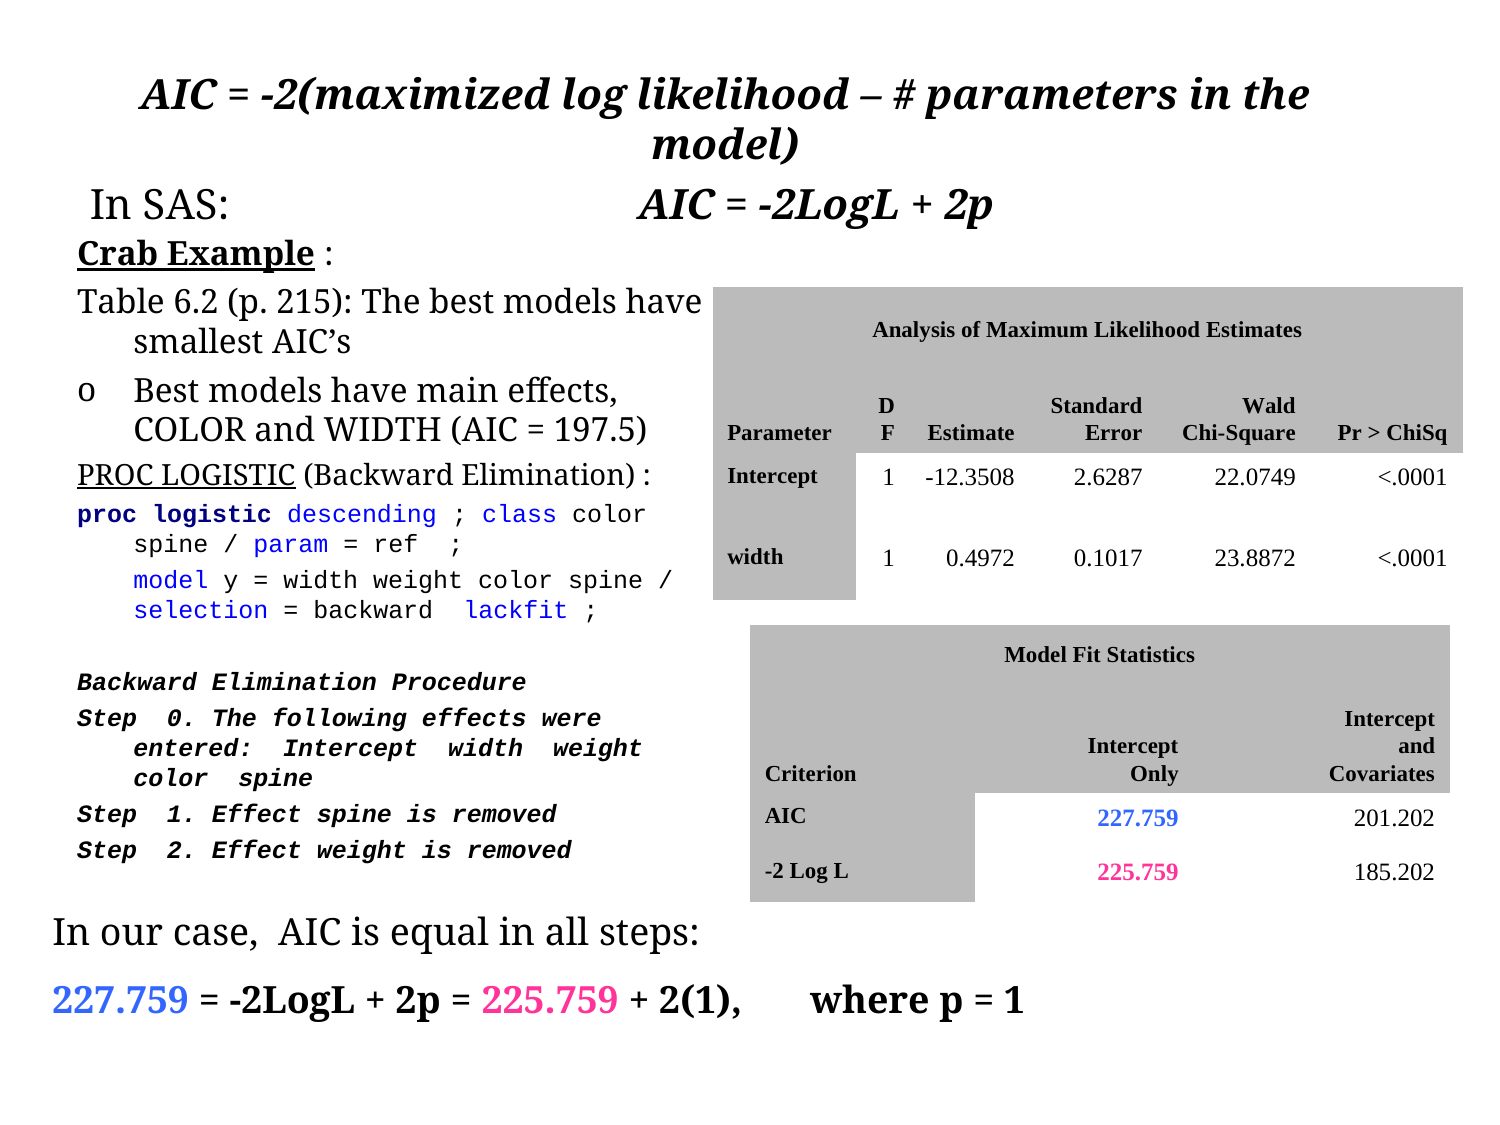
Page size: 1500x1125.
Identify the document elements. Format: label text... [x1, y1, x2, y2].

table_cell 22.0749 [1157, 453, 1311, 534]
table_cell AIC [750, 793, 975, 848]
table_cell 0.4972 [910, 534, 1030, 600]
table_header Model Fit Statistics [750, 625, 1450, 675]
table_cell <.0001 [1311, 534, 1463, 600]
table_cell Wald Chi-Square [1157, 350, 1311, 453]
list Crab Example : Table 6.2 (p. 215): The best models have smallest AIC’s Best models have main effects, COLOR and WIDTH (AIC = 197.5) PROC LOGISTIC (Backward Elimination) : proc logistic descending ; class color spine / param = ref ; model y = width weight color spine / selection = backward lackfit ; Backward Elimination Procedure Step 0. The following effects were entered: Intercept width weight color spine Step 1. Effect spine is removed Step 2. Effect weight is removed [62, 224, 725, 875]
table_cell 185.202 [1194, 848, 1450, 902]
text_box AIC = -2(maximized log likelihood – # parameters in the model) In SAS: AIC = -2LogL + 2p [74, 60, 1375, 237]
table_cell Standard Error [1030, 350, 1157, 453]
table_cell 201.202 [1194, 793, 1450, 848]
table_cell 0.1017 [1030, 534, 1157, 600]
table_cell Intercept [713, 453, 856, 534]
table_cell Criterion [750, 675, 975, 793]
table_cell -2 Log L [750, 848, 975, 899]
table_cell 1 [856, 453, 910, 534]
table_cell DF [856, 350, 910, 453]
table_cell Estimate [910, 350, 1030, 453]
table_cell Pr > ChiSq [1311, 350, 1463, 453]
table_cell <.0001 [1311, 453, 1463, 534]
table_cell 227.759 [975, 793, 1194, 848]
table_cell 1 [856, 534, 910, 600]
table_cell 2.6287 [1030, 453, 1157, 534]
table_cell 23.8872 [1157, 534, 1311, 600]
table_cell -12.3508 [910, 453, 1030, 534]
text_box In our case, AIC is equal in all steps: 227.759 = -2LogL + 2p = 225.759 + 2(1), where p = 1 [37, 899, 1401, 1029]
table_cell Intercept and Covariates [1194, 675, 1450, 793]
table_cell Intercept Only [975, 675, 1194, 793]
table_cell width [713, 534, 856, 600]
table_header Analysis of Maximum Likelihood Estimates [713, 287, 1463, 350]
table_cell 225.759 [975, 848, 1194, 899]
table_cell Parameter [713, 350, 856, 453]
